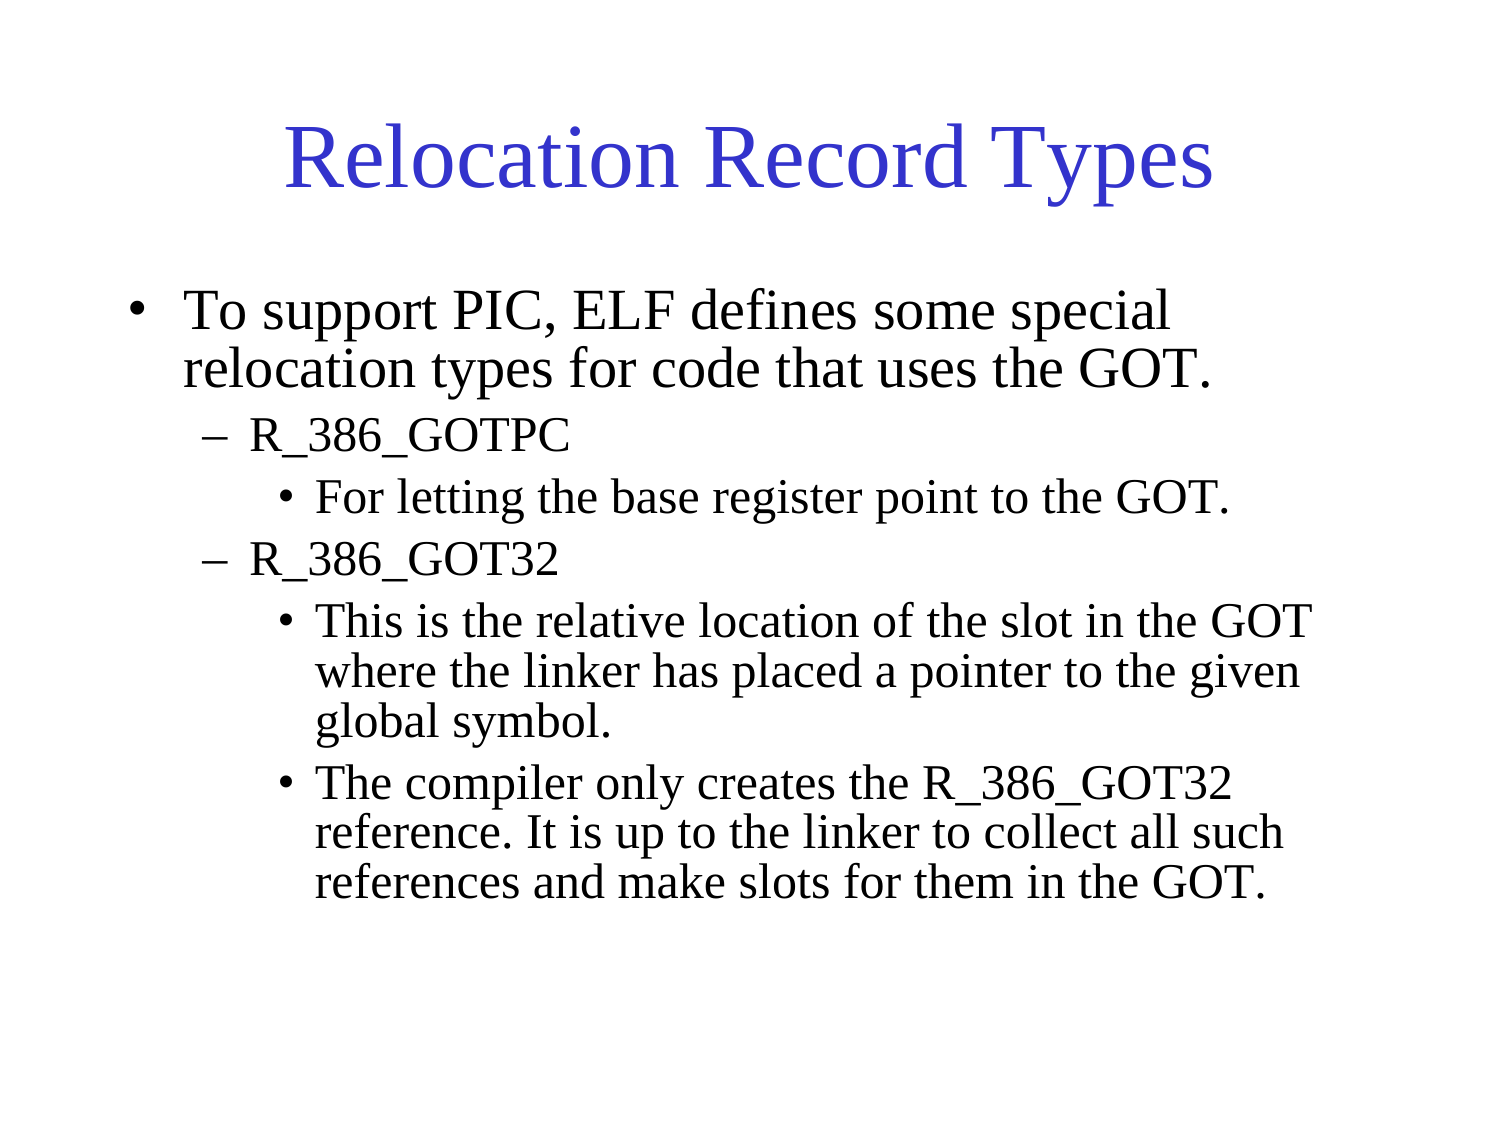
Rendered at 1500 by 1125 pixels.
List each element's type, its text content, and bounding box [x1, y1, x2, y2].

title Relocation Record Types [112, 62, 1388, 250]
list To support PIC, ELF defines some special relocation types for code that uses the GOT. R_386_GOTPC For letting the base register point to the GOT. R_386_GOT32 This is the relative location of the slot in the GOT where the linker has placed a pointer to the given global symbol. The compiler only creates the R_386_GOT32 reference. It is up to the linker to collect all such references and make slots for them in the GOT. [112, 275, 1388, 1001]
